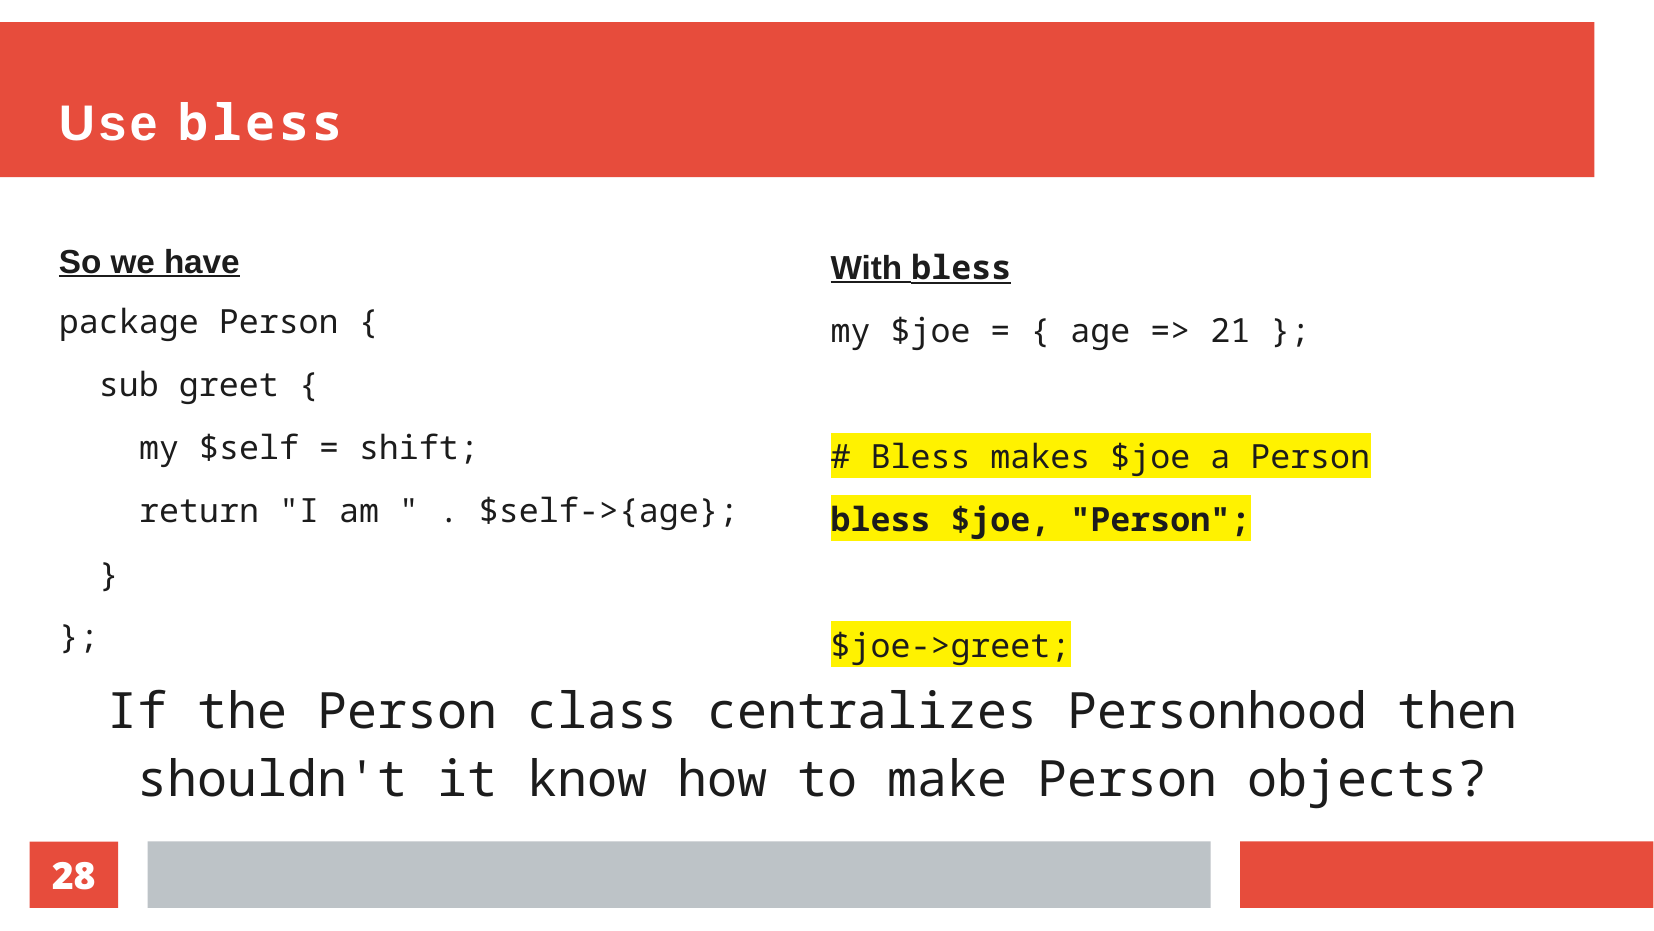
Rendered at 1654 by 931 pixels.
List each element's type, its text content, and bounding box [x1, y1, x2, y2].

list So we have package Person { sub greet { my $self = shift; return "I am " . $self->{age}; } }; [59, 243, 794, 661]
list If the Person class centralizes Personhood then shouldn't it know how to make Person objects? [59, 675, 1565, 819]
list With bless my $joe = { age => 21 }; # Bless makes $joe a Person bless $joe, "Person"; $joe->greet; [830, 243, 1566, 676]
title Use bless [59, 44, 1595, 156]
